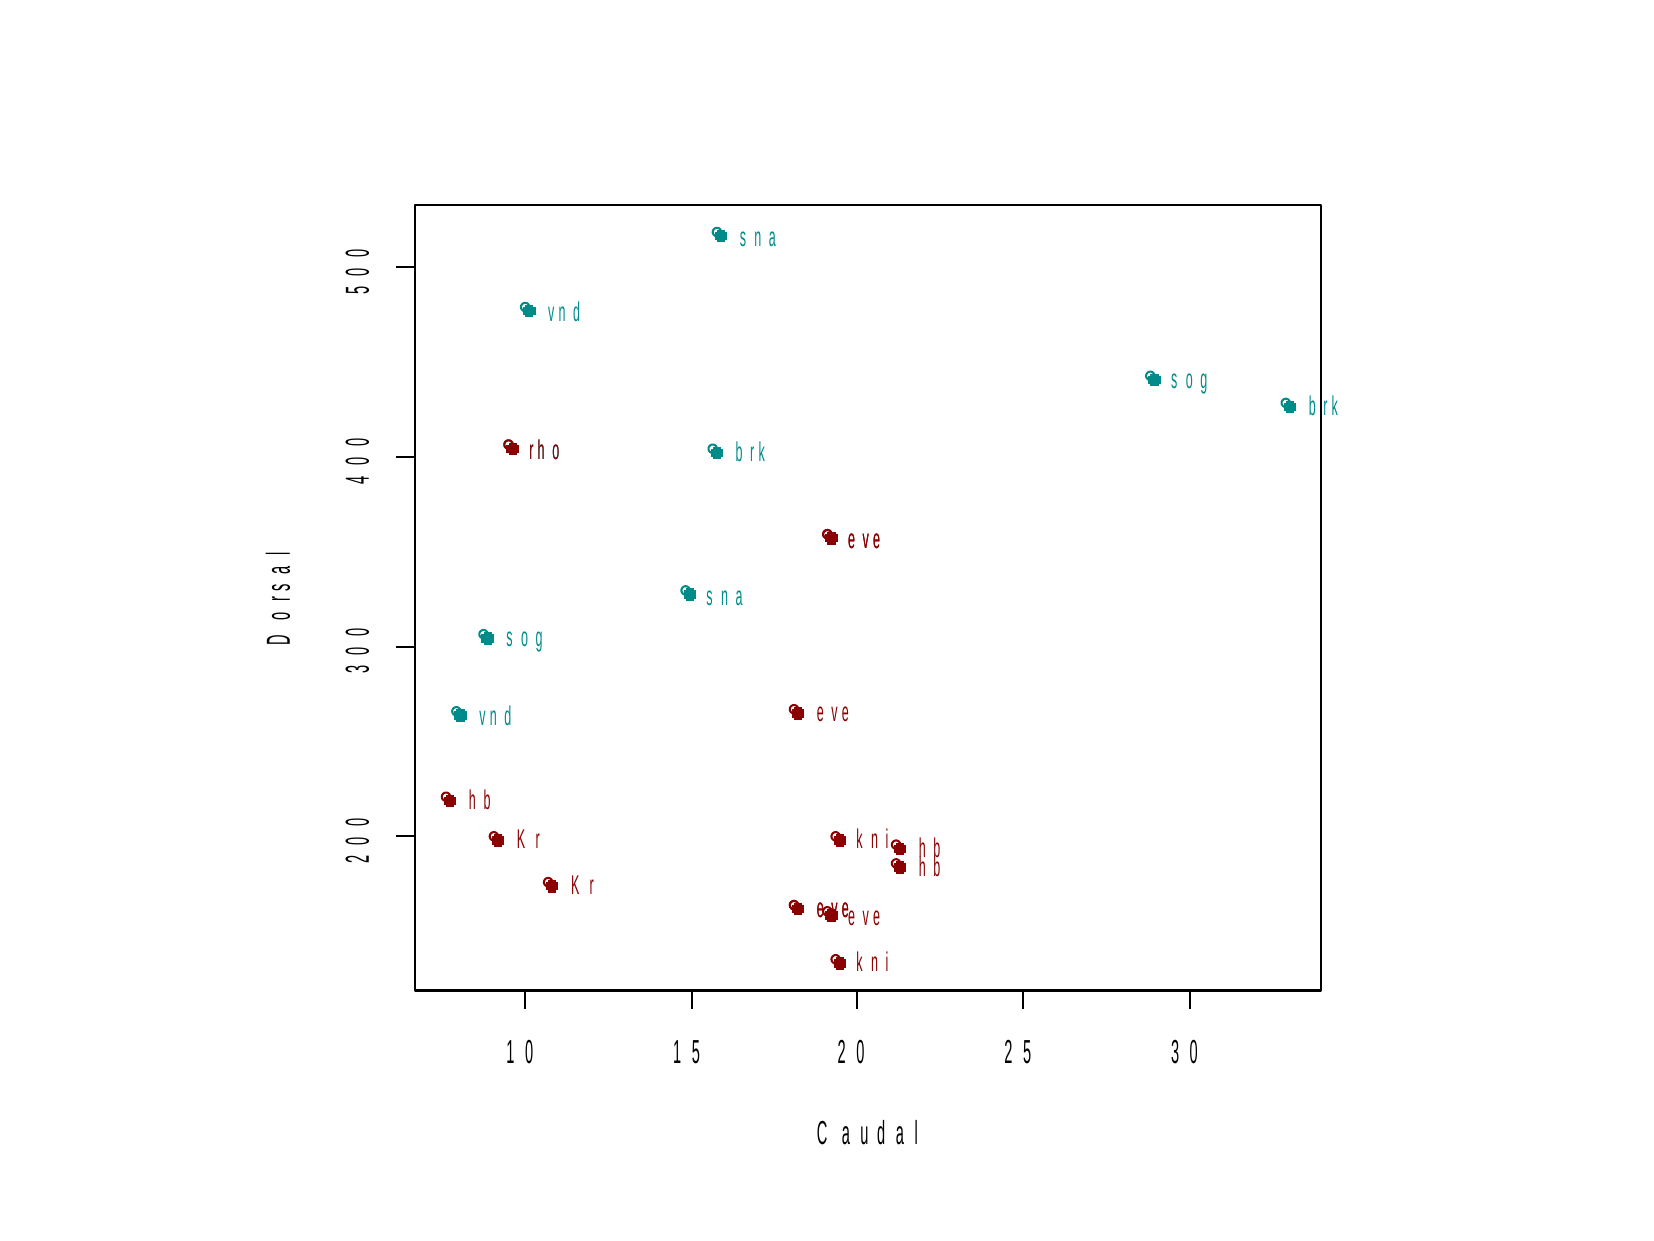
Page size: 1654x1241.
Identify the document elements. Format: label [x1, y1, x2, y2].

picture [252, 42, 1405, 1193]
